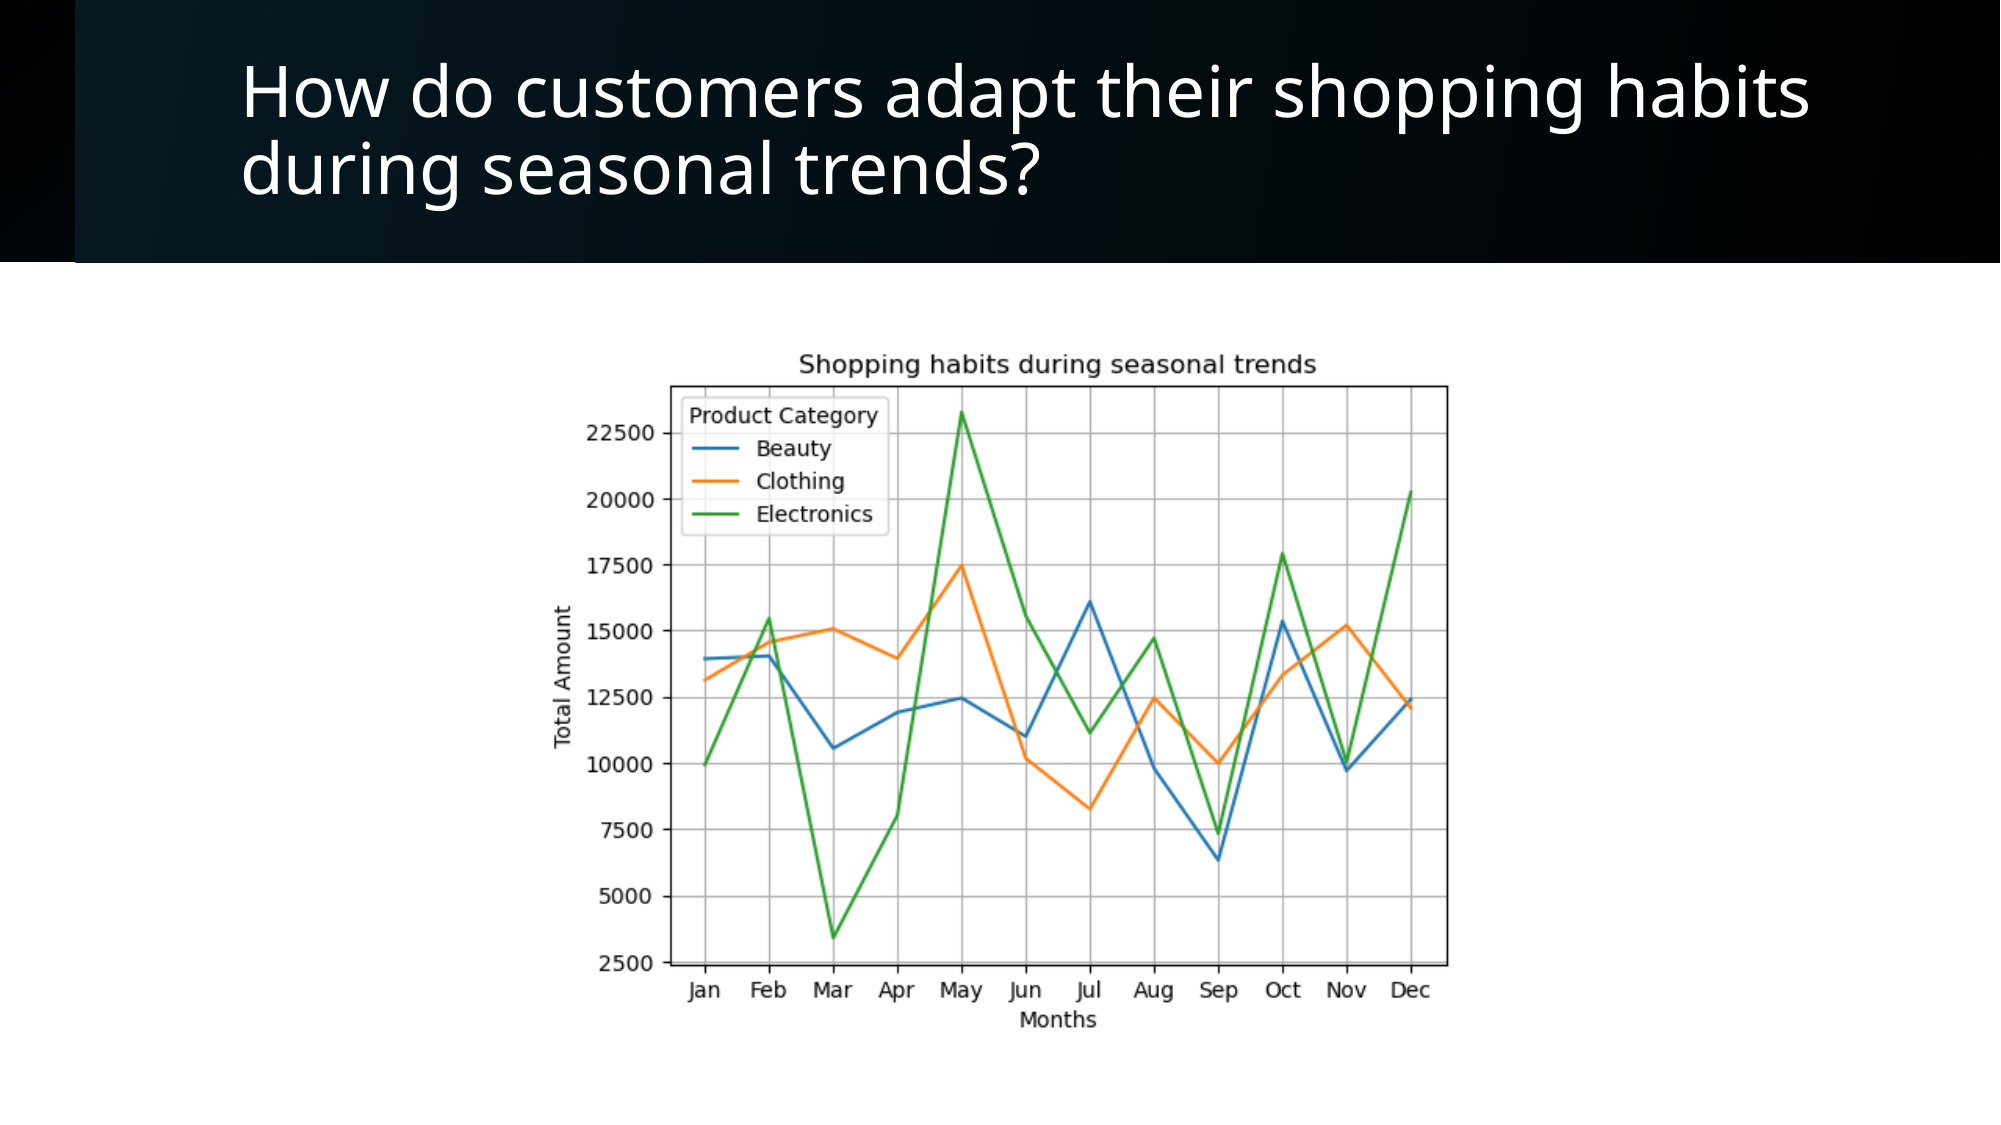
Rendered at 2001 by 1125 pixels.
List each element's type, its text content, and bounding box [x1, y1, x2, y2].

picture [539, 339, 1461, 1048]
text_box [0, 0, 2000, 1125]
title How do customers adapt their shopping habits during seasonal trends? [225, 48, 1849, 218]
